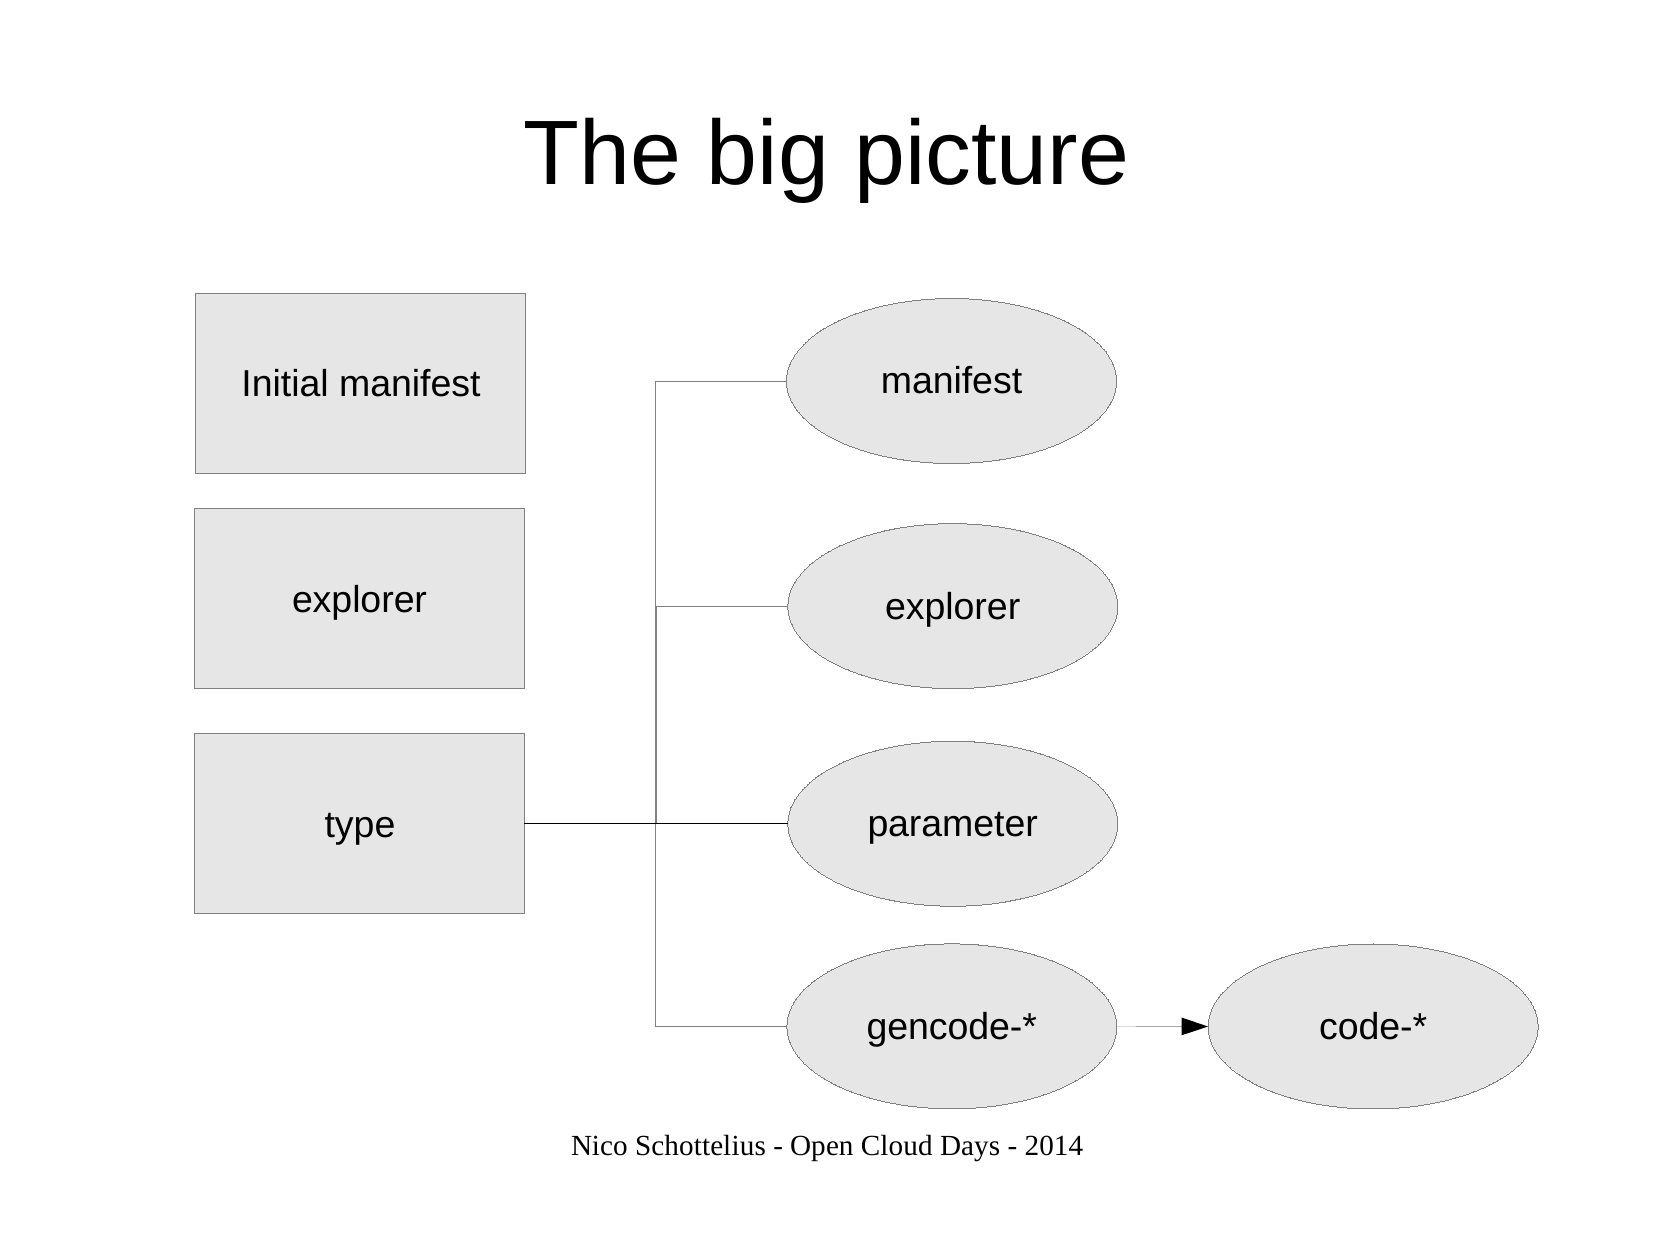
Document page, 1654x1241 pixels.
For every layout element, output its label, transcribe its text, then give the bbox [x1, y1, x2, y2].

text_box parameter [787, 741, 1118, 907]
text_box manifest [786, 298, 1117, 464]
text_box explorer [787, 523, 1118, 689]
title The big picture [82, 49, 1571, 257]
text_box gencode-* [786, 943, 1117, 1109]
text_box Initial manifest [195, 293, 526, 474]
text_box explorer [194, 508, 525, 689]
text_box code-* [1208, 943, 1539, 1109]
text_box type [194, 733, 525, 914]
